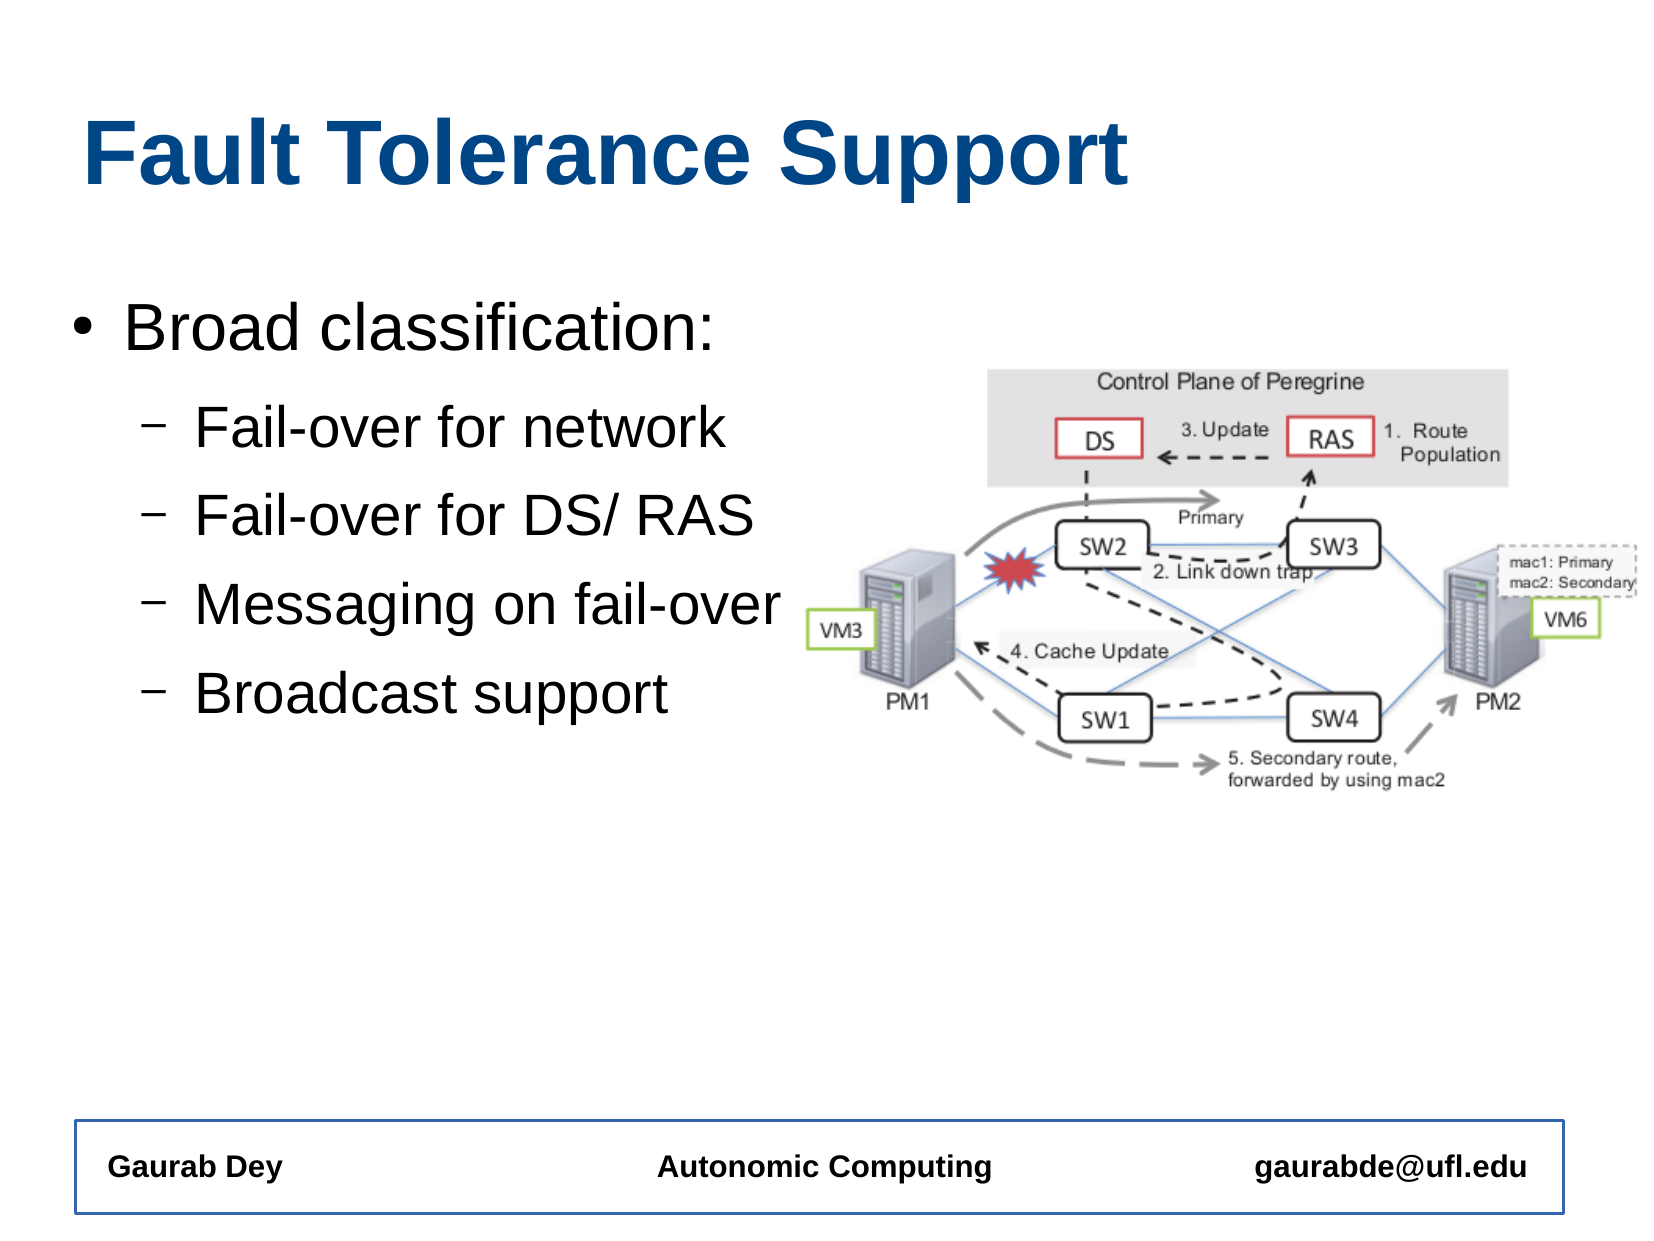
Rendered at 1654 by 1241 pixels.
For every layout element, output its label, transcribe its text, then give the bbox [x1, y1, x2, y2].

title Gaurab Dey Autonomic Computing gaurabde@ufl.edu [75, 1120, 1564, 1214]
picture [792, 349, 1654, 811]
title Fault Tolerance Support [82, 49, 1571, 257]
list Broad classification: Fail-over for network Fail-over for DS/ RAS Messaging on fail-over Broadcast support [53, 290, 1542, 1010]
